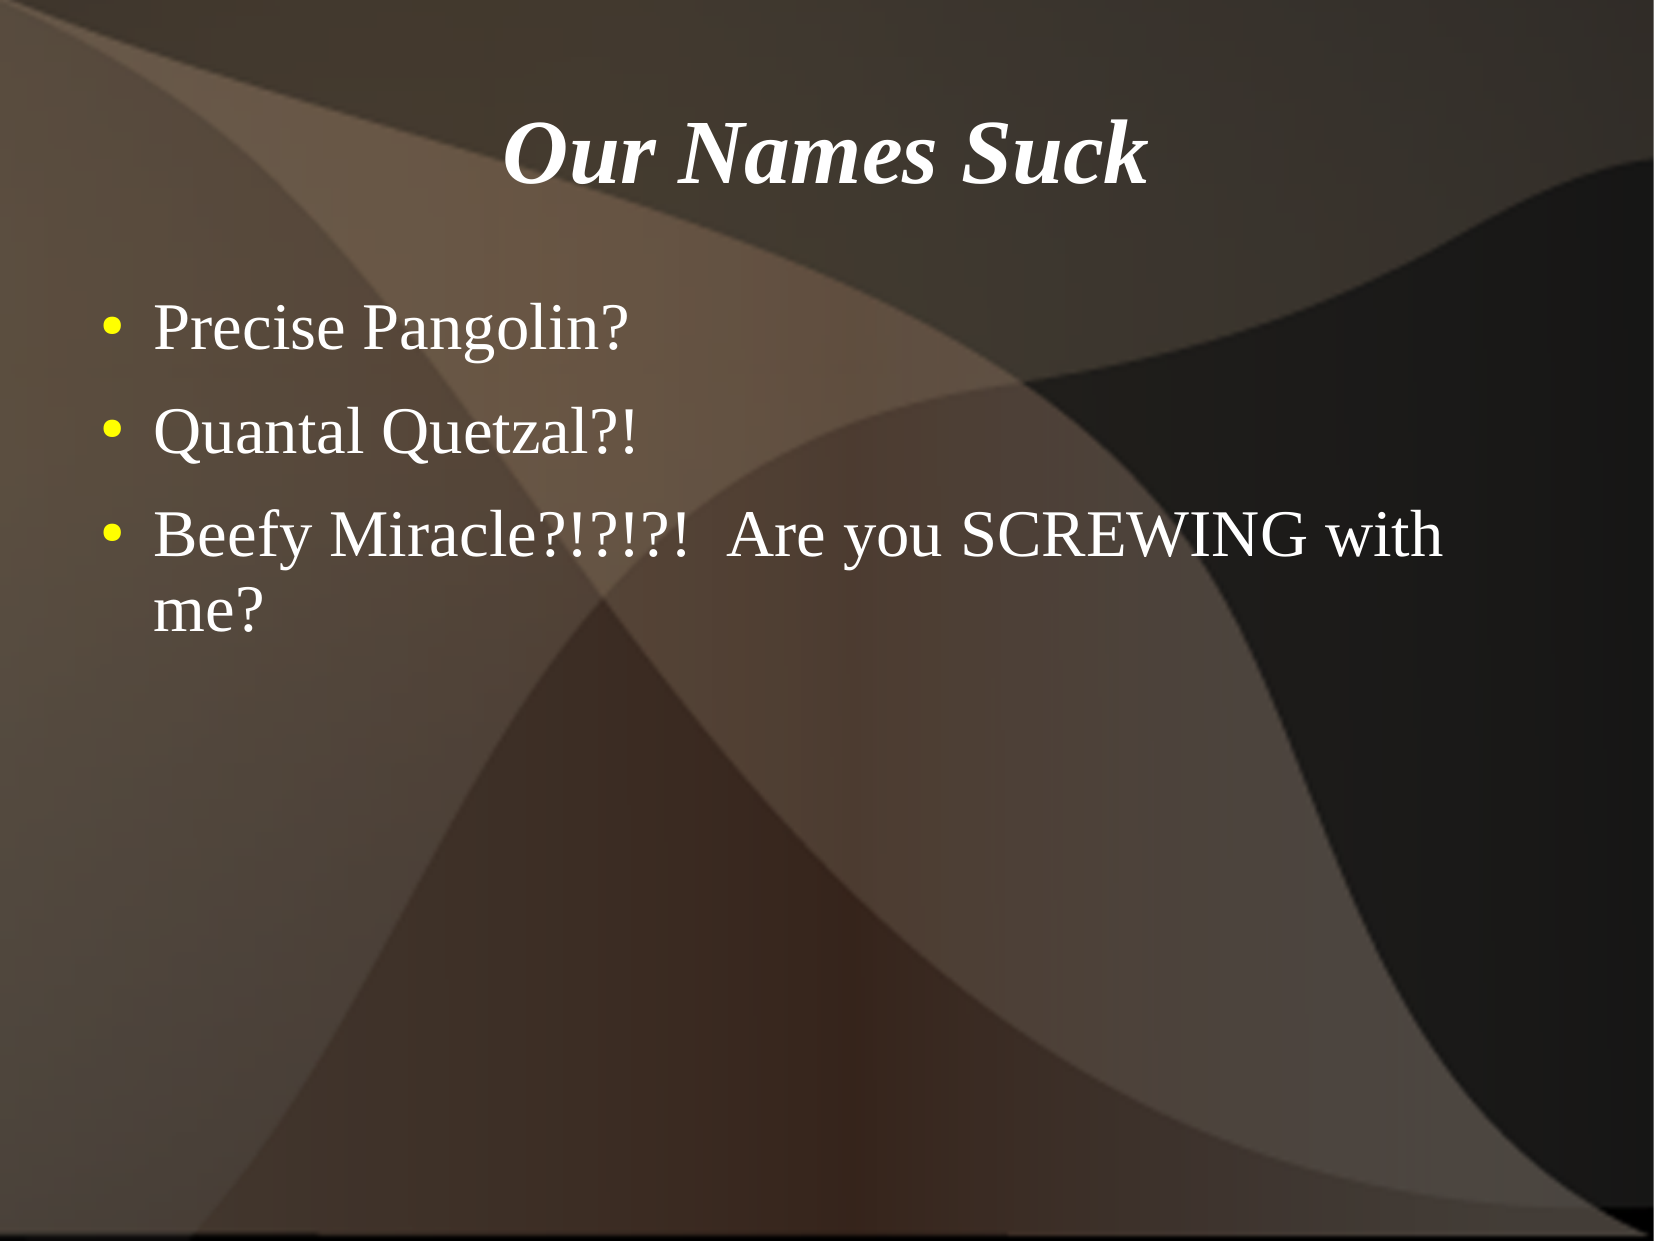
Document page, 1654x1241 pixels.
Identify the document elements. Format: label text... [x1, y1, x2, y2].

picture [0, 0, 1654, 1241]
title Our Names Suck [82, 56, 1571, 250]
list Precise Pangolin? Quantal Quetzal?! Beefy Miracle?!?!?! Are you SCREWING with me? [82, 290, 1571, 1094]
